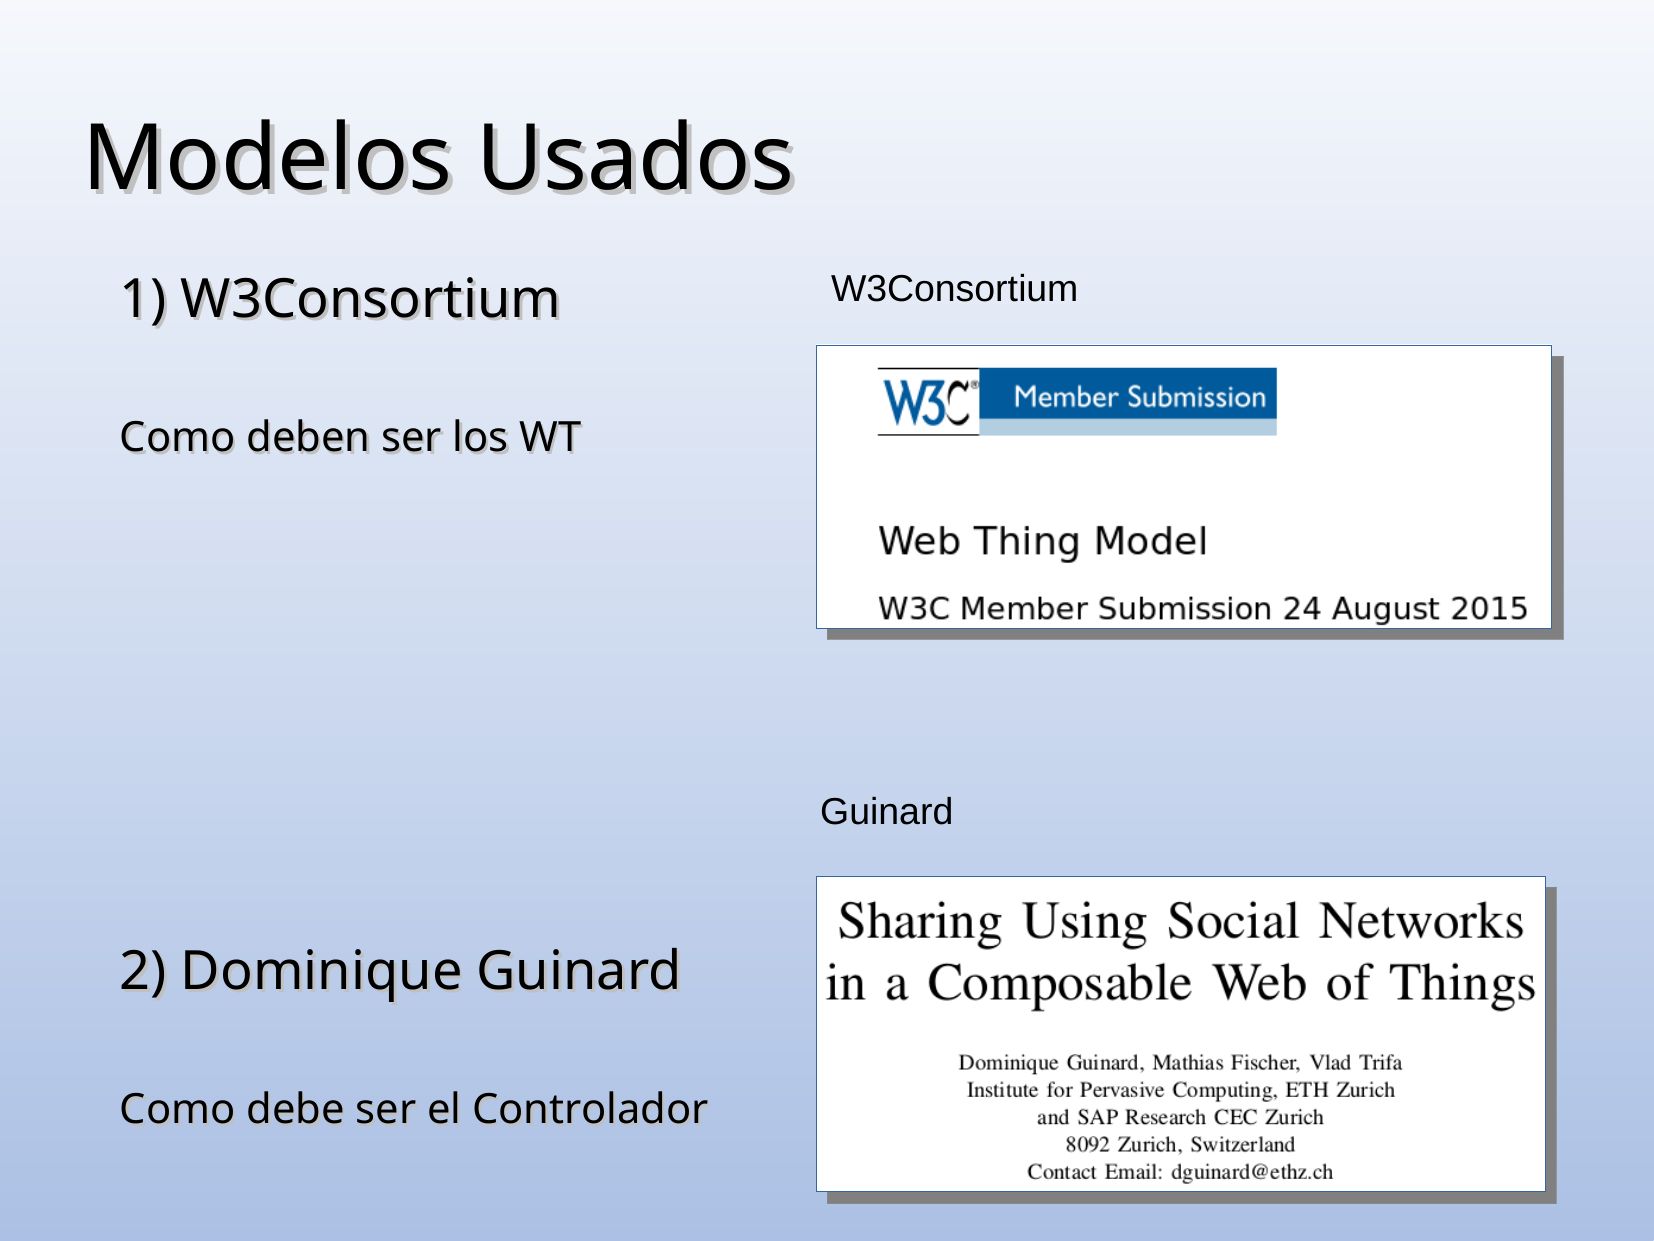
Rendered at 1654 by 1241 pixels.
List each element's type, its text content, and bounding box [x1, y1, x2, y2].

text_box W3Consortium [816, 260, 1126, 331]
text_box 1) W3Consortium Como deben ser los WT 2) Dominique Guinard Como debe ser el Controlador [105, 251, 767, 1110]
title Modelos Usados [82, 97, 1571, 209]
picture [816, 876, 1546, 1192]
text_box Guinard [805, 782, 970, 853]
picture [816, 345, 1552, 629]
